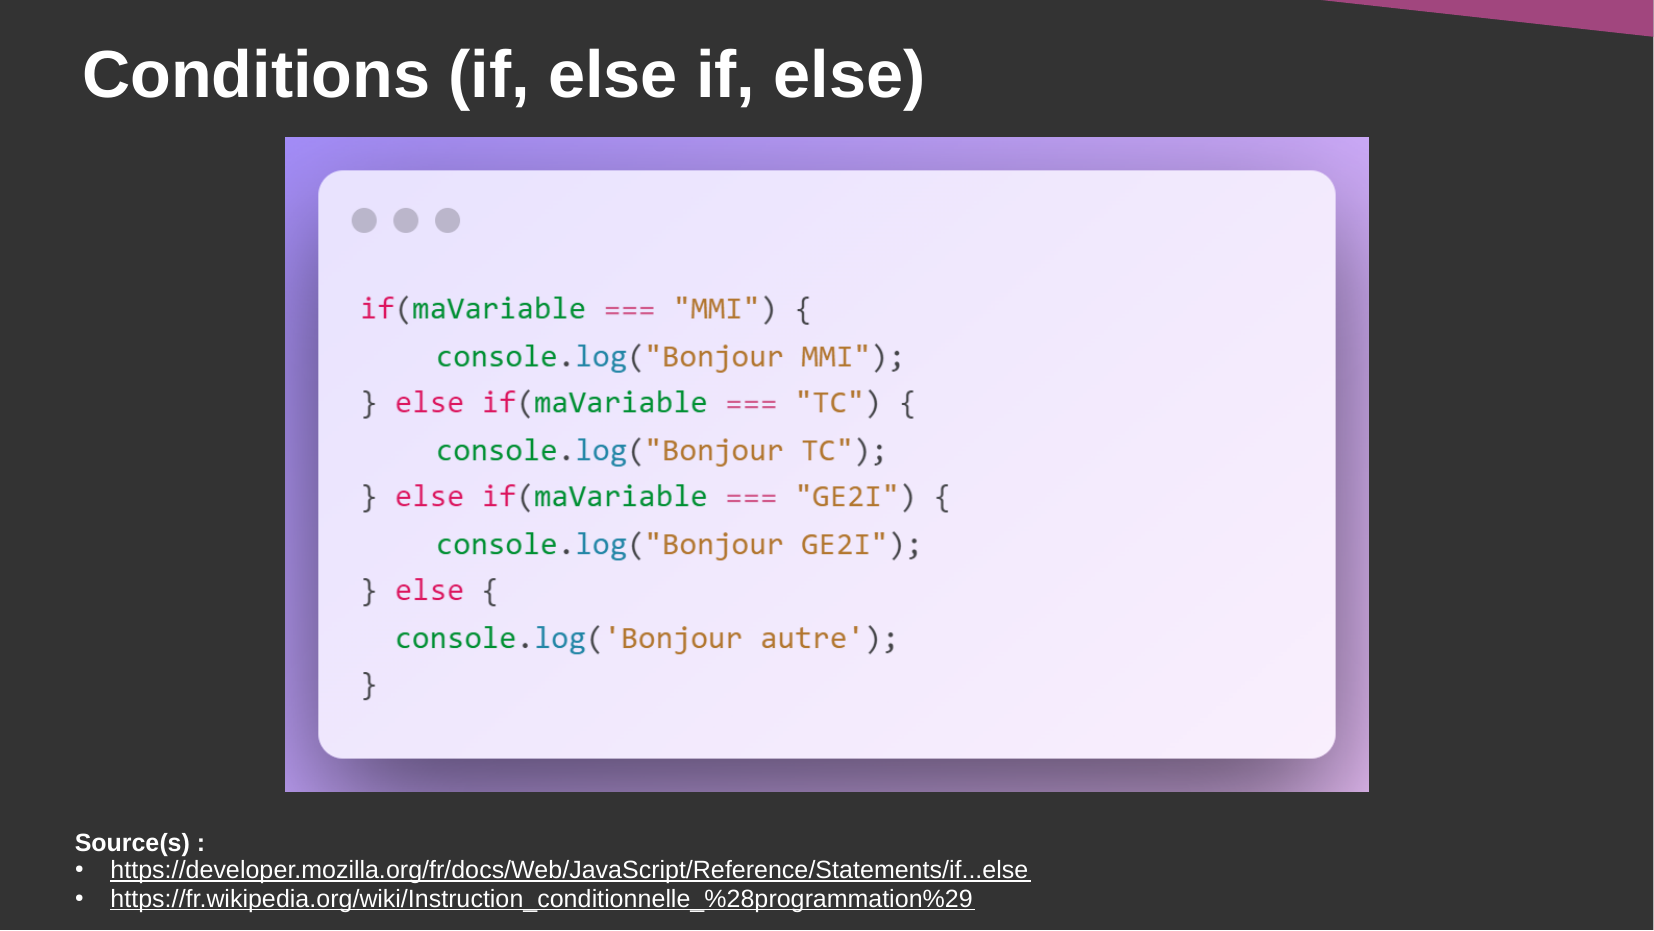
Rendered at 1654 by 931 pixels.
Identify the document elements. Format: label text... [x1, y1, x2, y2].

text_box Source(s) : https://developer.mozilla.org/fr/docs/Web/JavaScript/Reference/Statements/if...else https://fr.wikipedia.org/wiki/Instruction_conditionnelle_%28programmation%29 [60, 820, 1583, 920]
picture [285, 137, 1369, 792]
text_box [1321, 0, 1654, 37]
title Conditions (if, else if, else) [82, 37, 1571, 114]
